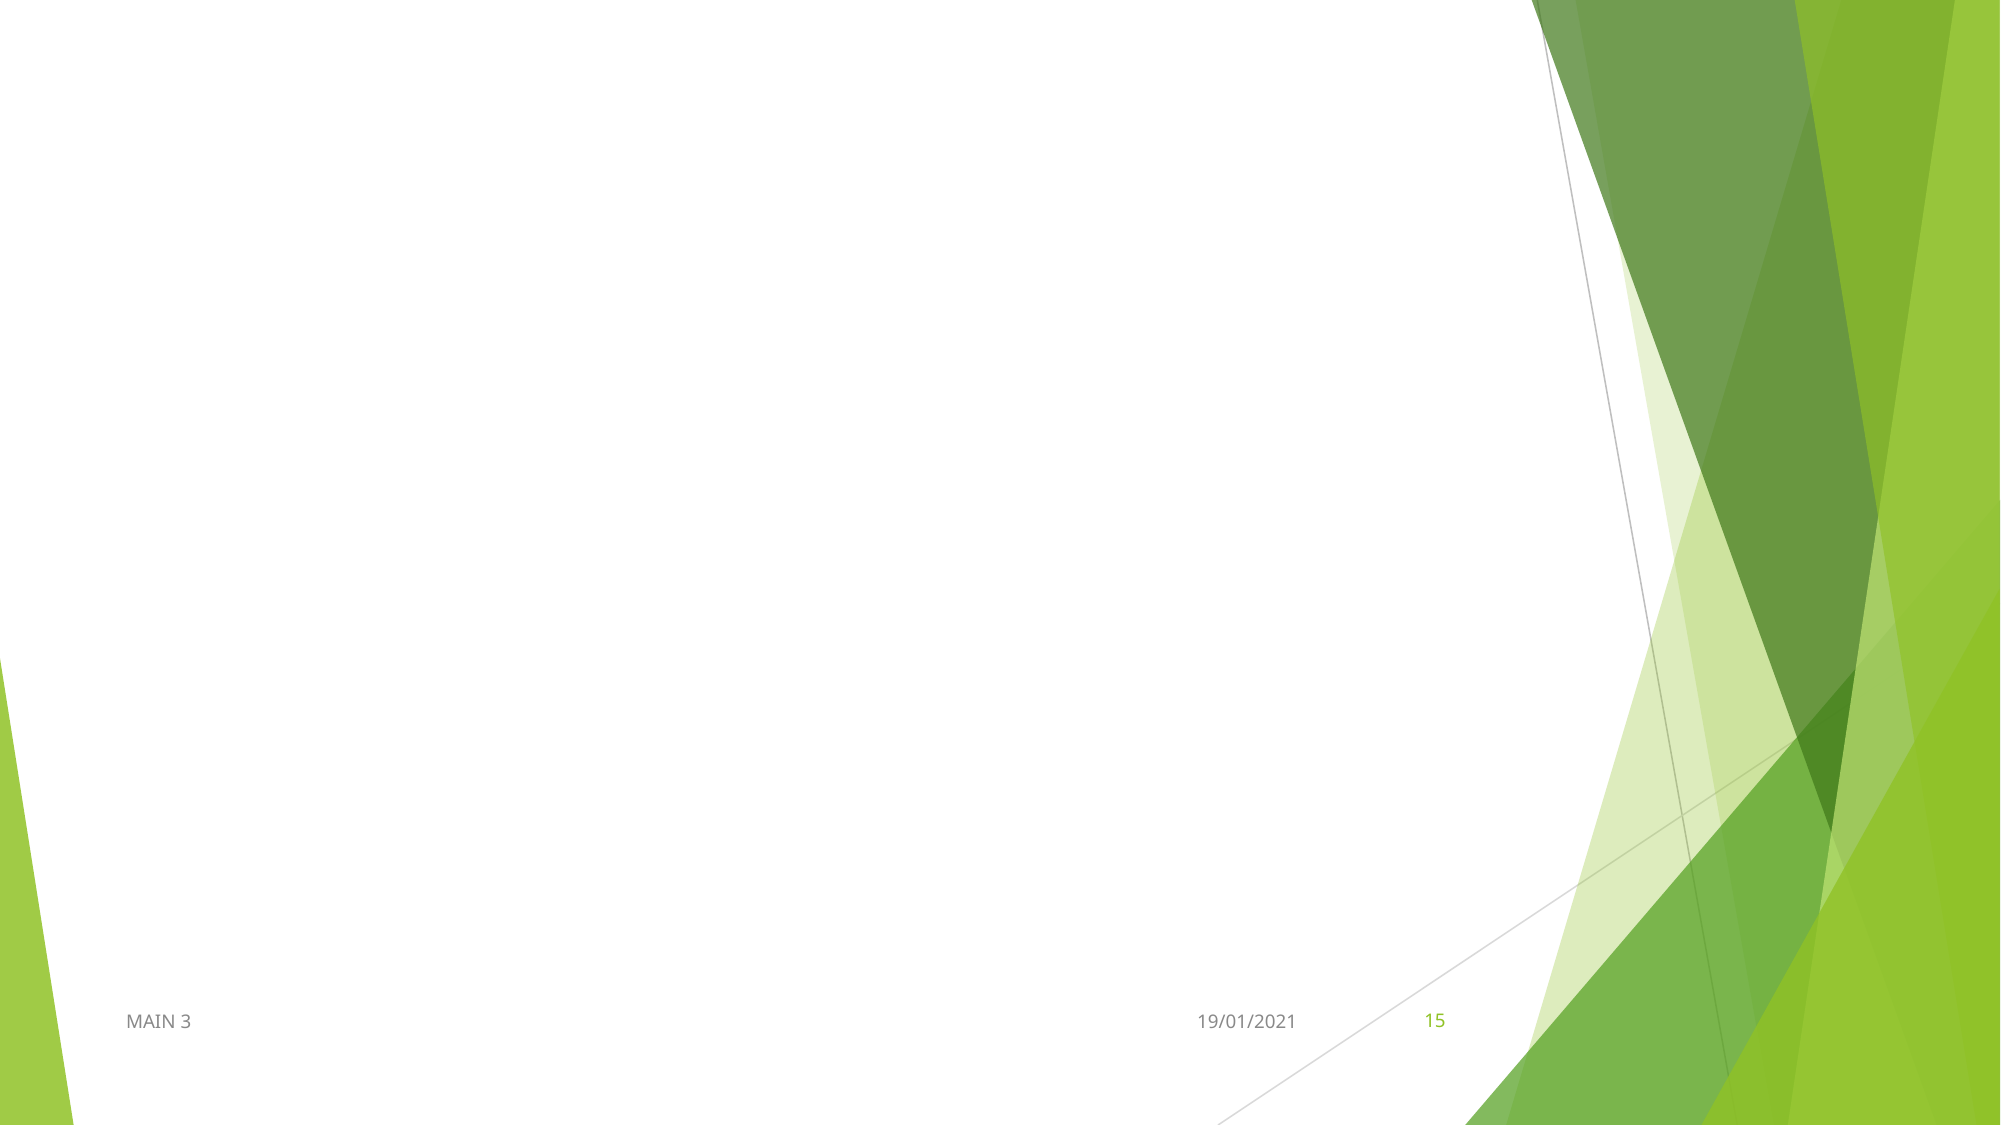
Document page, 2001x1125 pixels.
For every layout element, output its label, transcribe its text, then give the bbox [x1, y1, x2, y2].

text_box ‹N°› [1409, 991, 1522, 1051]
text_box 19/01/2021 [1181, 991, 1332, 1051]
text_box MAIN 3 [111, 991, 1145, 1051]
